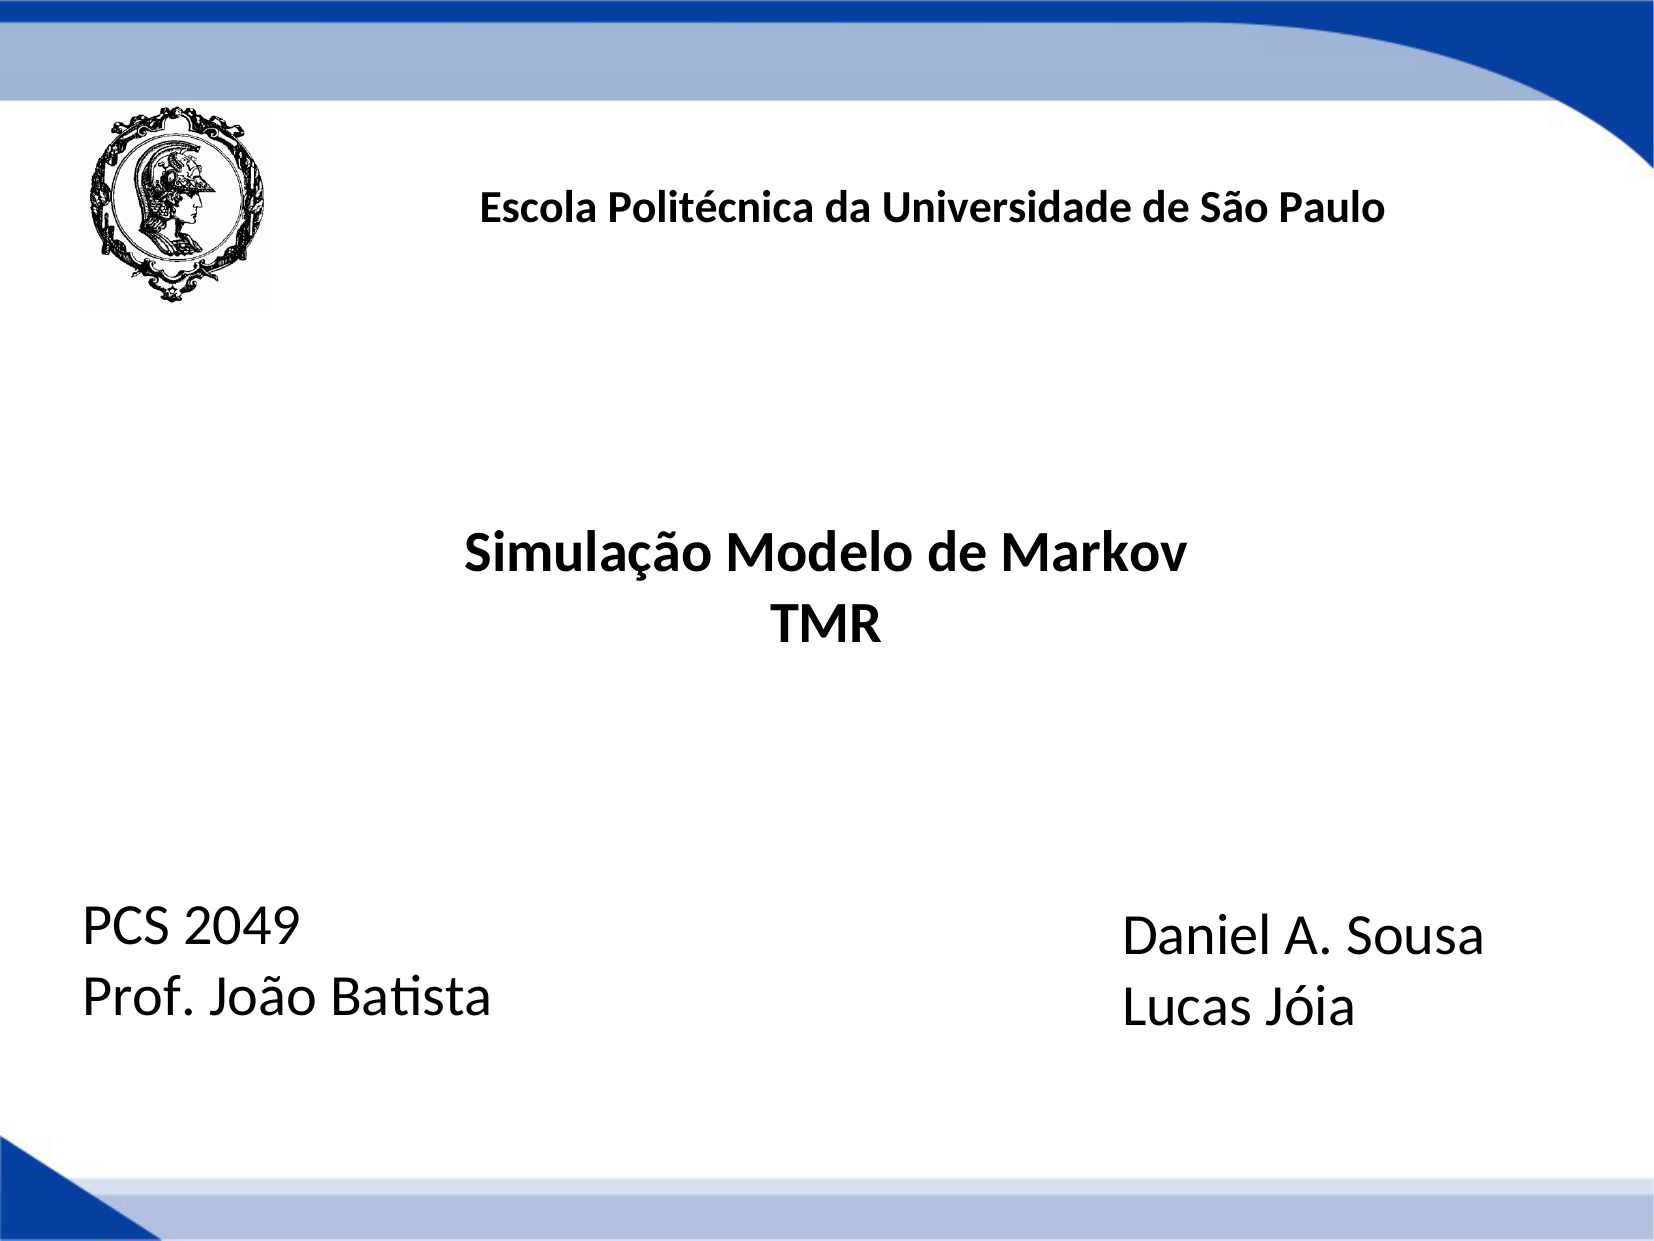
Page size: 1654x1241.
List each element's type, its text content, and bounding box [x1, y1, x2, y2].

title Escola Politécnica da Universidade de São Paulo [188, 99, 1654, 308]
picture [0, 0, 1654, 1241]
text_box Daniel A. Sousa Lucas Jóia [1122, 862, 1583, 1070]
text_box PCS 2049 Prof. João Batista [82, 852, 603, 1060]
text_box Simulação Modelo de Markov TMR [82, 445, 1571, 721]
